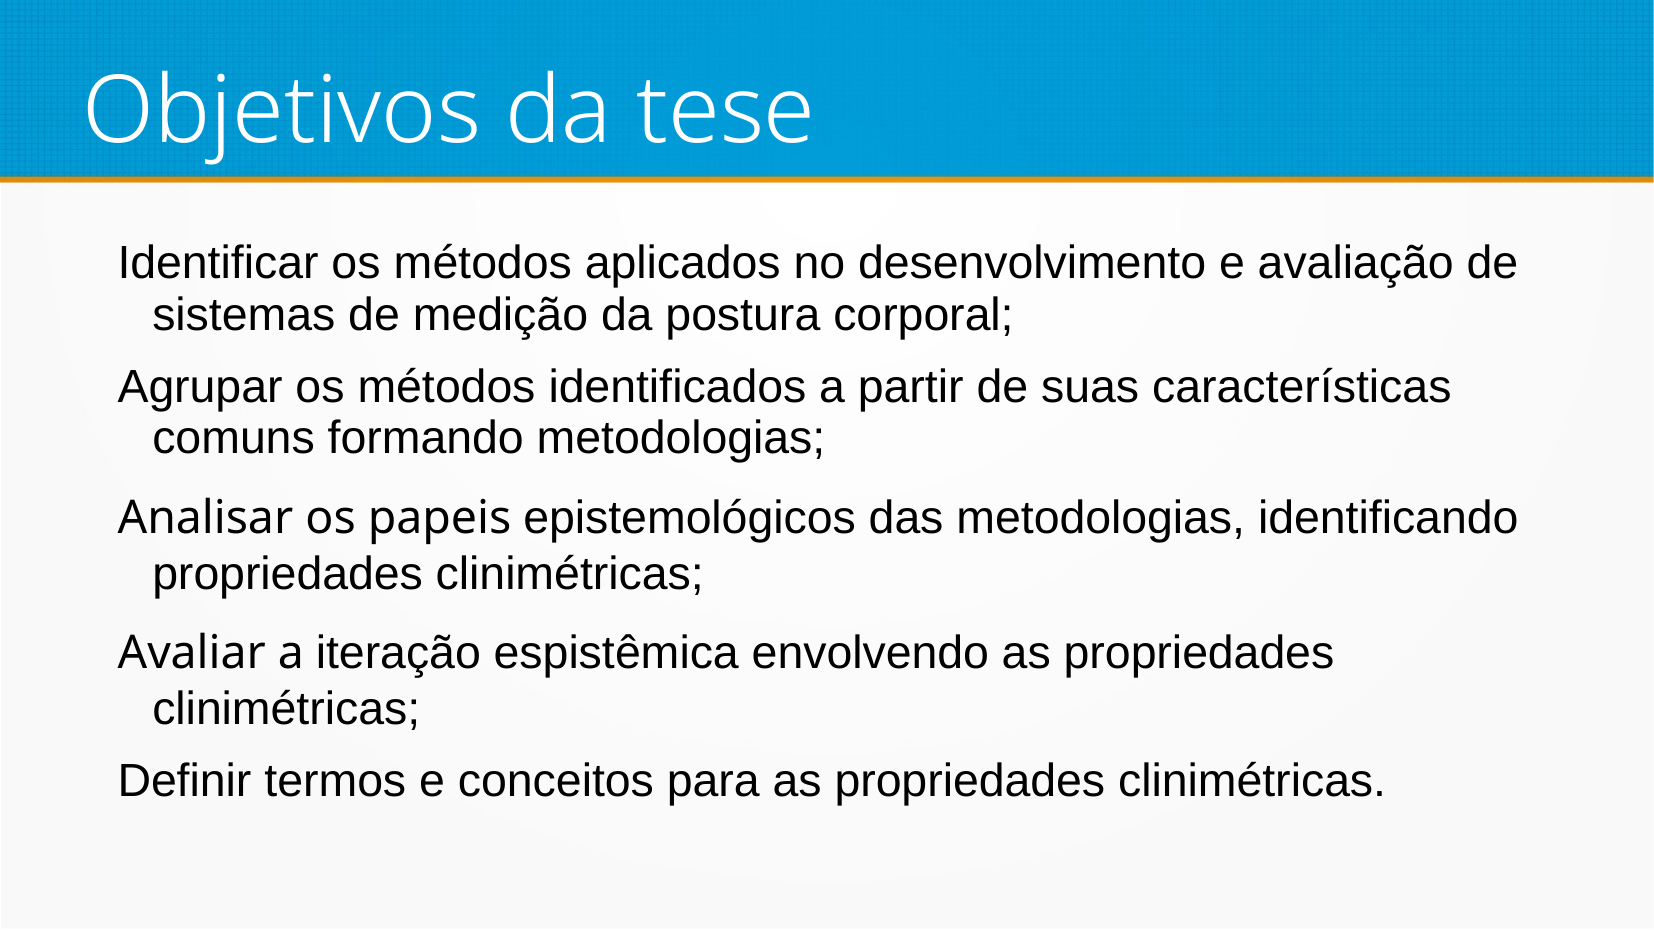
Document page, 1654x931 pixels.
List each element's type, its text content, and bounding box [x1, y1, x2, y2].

list Identificar os métodos aplicados no desenvolvimento e avaliação de sistemas de medição da postura corporal; Agrupar os métodos identificados a partir de suas características comuns formando metodologias; Analisar os papeis epistemológicos das metodologias, identificando propriedades clinimétricas; Avaliar a iteração espistêmica envolvendo as propriedades clinimétricas; Definir termos e conceitos para as propriedades clinimétricas. [82, 236, 1563, 811]
picture [0, 175, 1654, 931]
title Objetivos da tese [82, 14, 1571, 171]
